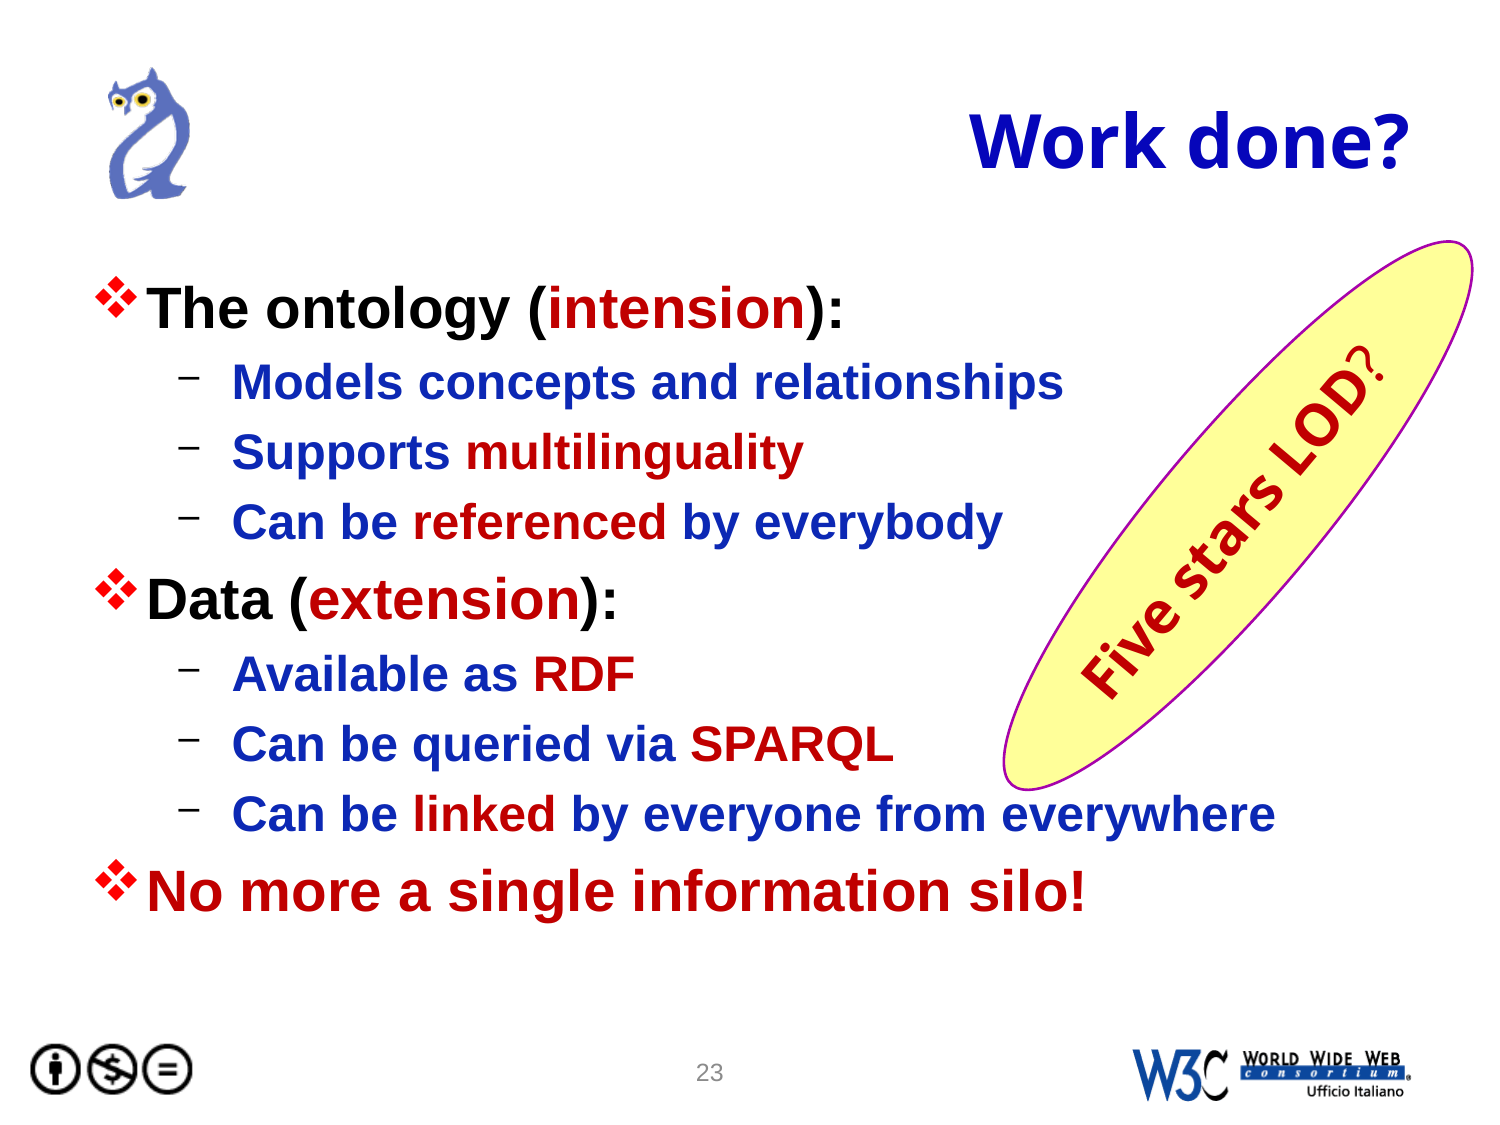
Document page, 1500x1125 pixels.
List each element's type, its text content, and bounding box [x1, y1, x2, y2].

list The ontology (intension): Models concepts and relationships Supports multilinguality Can be referenced by everybody Data (extension): Available as RDF Can be queried via SPARQL Can be linked by everyone from everywhere No more a single information silo! [75, 262, 1425, 1005]
title Work done? [75, 45, 1425, 233]
slide_number <number> [680, 1041, 761, 1102]
picture [1132, 1049, 1412, 1102]
text_box Five stars LOD? [1003, 241, 1473, 790]
picture [15, 1022, 205, 1106]
picture [108, 67, 192, 202]
